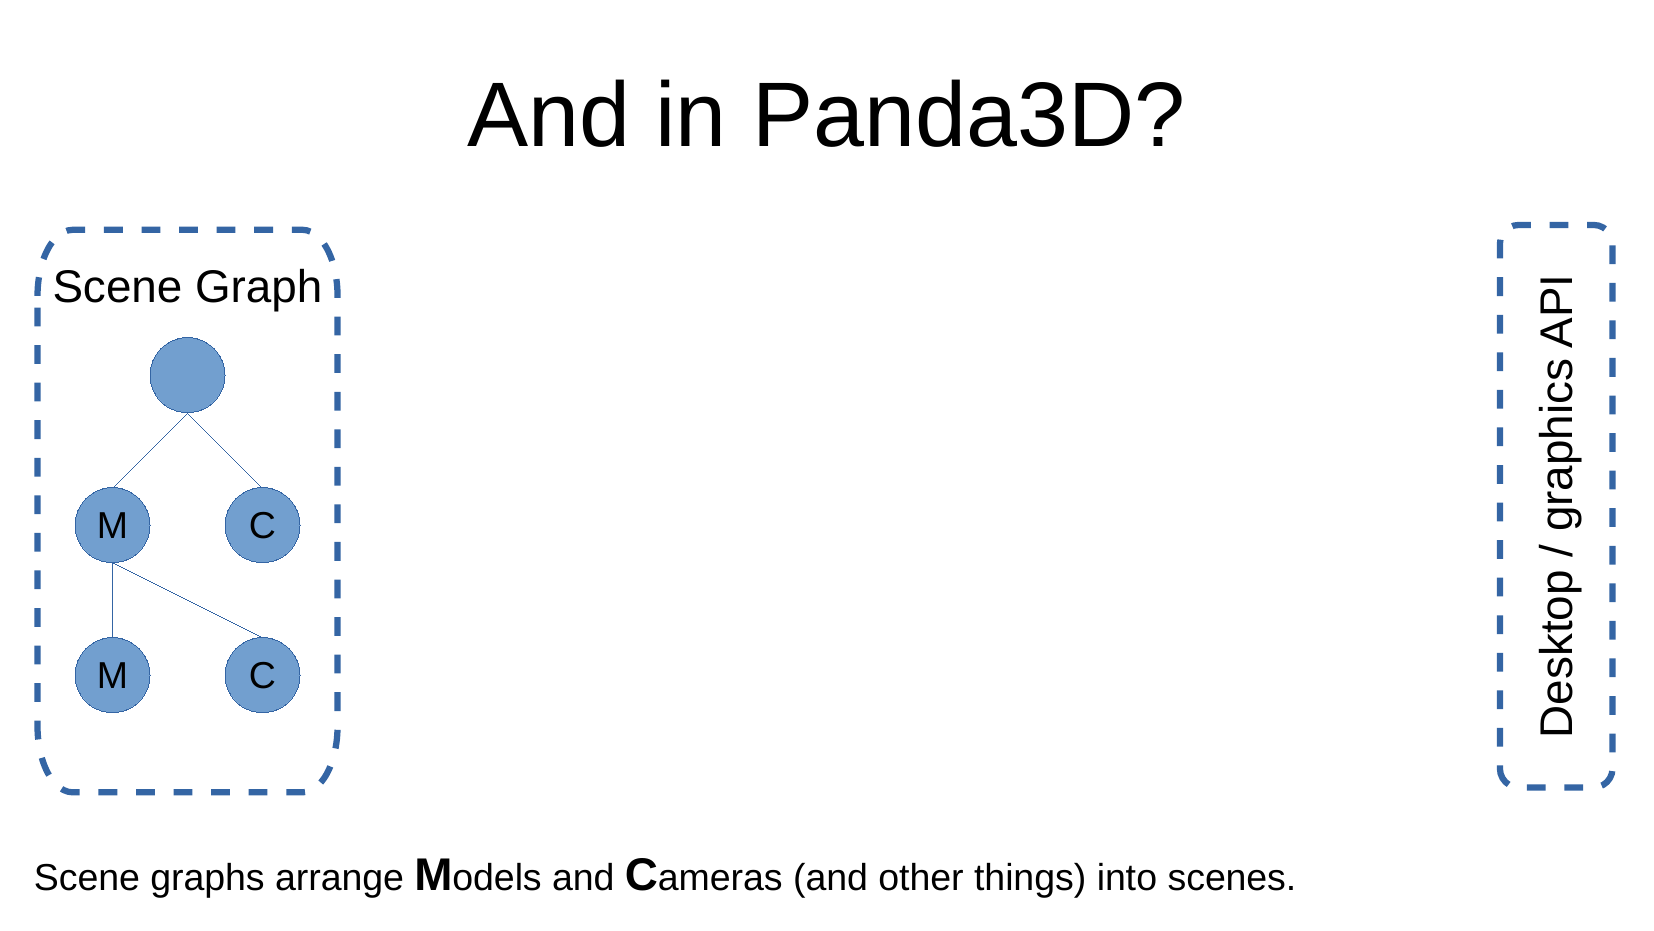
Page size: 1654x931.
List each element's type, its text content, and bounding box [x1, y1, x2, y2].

text_box M [75, 487, 151, 563]
text_box [150, 337, 226, 413]
title And in Panda3D? [82, 37, 1571, 193]
text_box Desktop / graphics API [1499, 224, 1613, 788]
text_box C [225, 487, 301, 563]
text_box M [75, 637, 151, 713]
text_box Scene Graph [37, 229, 338, 787]
text_box C [225, 637, 301, 713]
text_box Scene graphs arrange Models and Cameras (and other things) into scenes. [33, 787, 1618, 901]
